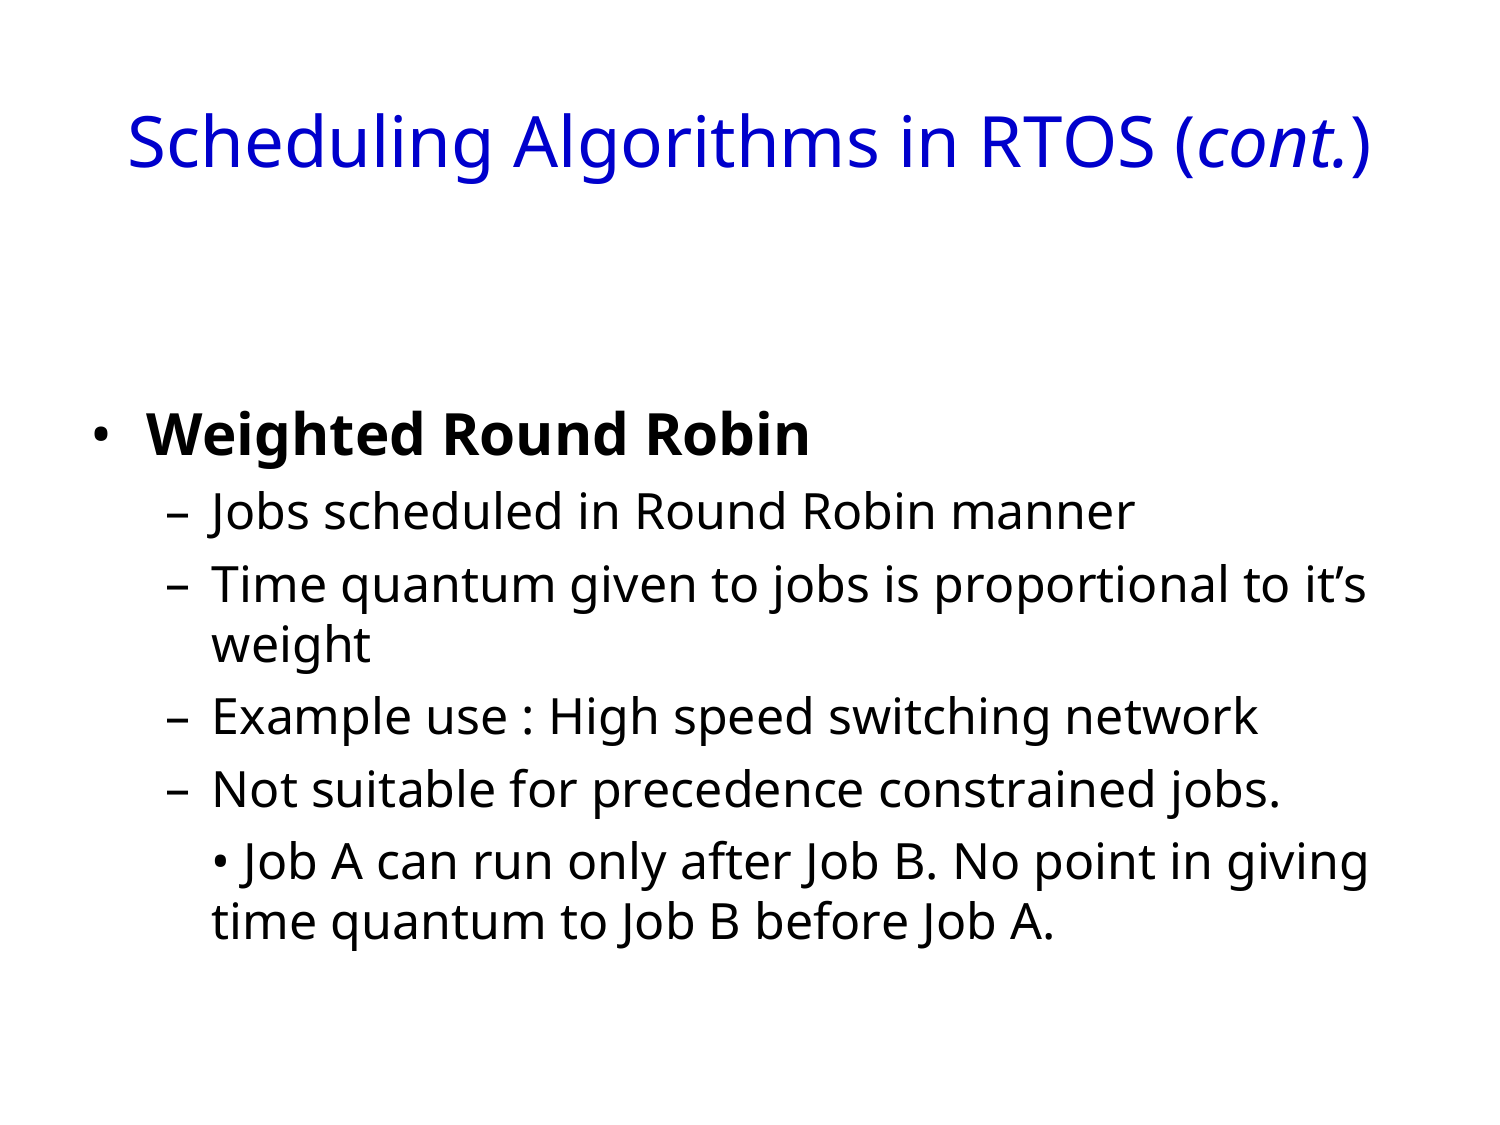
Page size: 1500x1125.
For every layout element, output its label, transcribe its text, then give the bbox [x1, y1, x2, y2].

title Scheduling Algorithms in RTOS (cont.) [75, 45, 1426, 233]
list Weighted Round Robin Jobs scheduled in Round Robin manner Time quantum given to jobs is proportional to it’s weight Example use : High speed switching network Not suitable for precedence constrained jobs. • Job A can run only after Job B. No point in giving time quantum to Job B before Job A. [75, 389, 1426, 1125]
